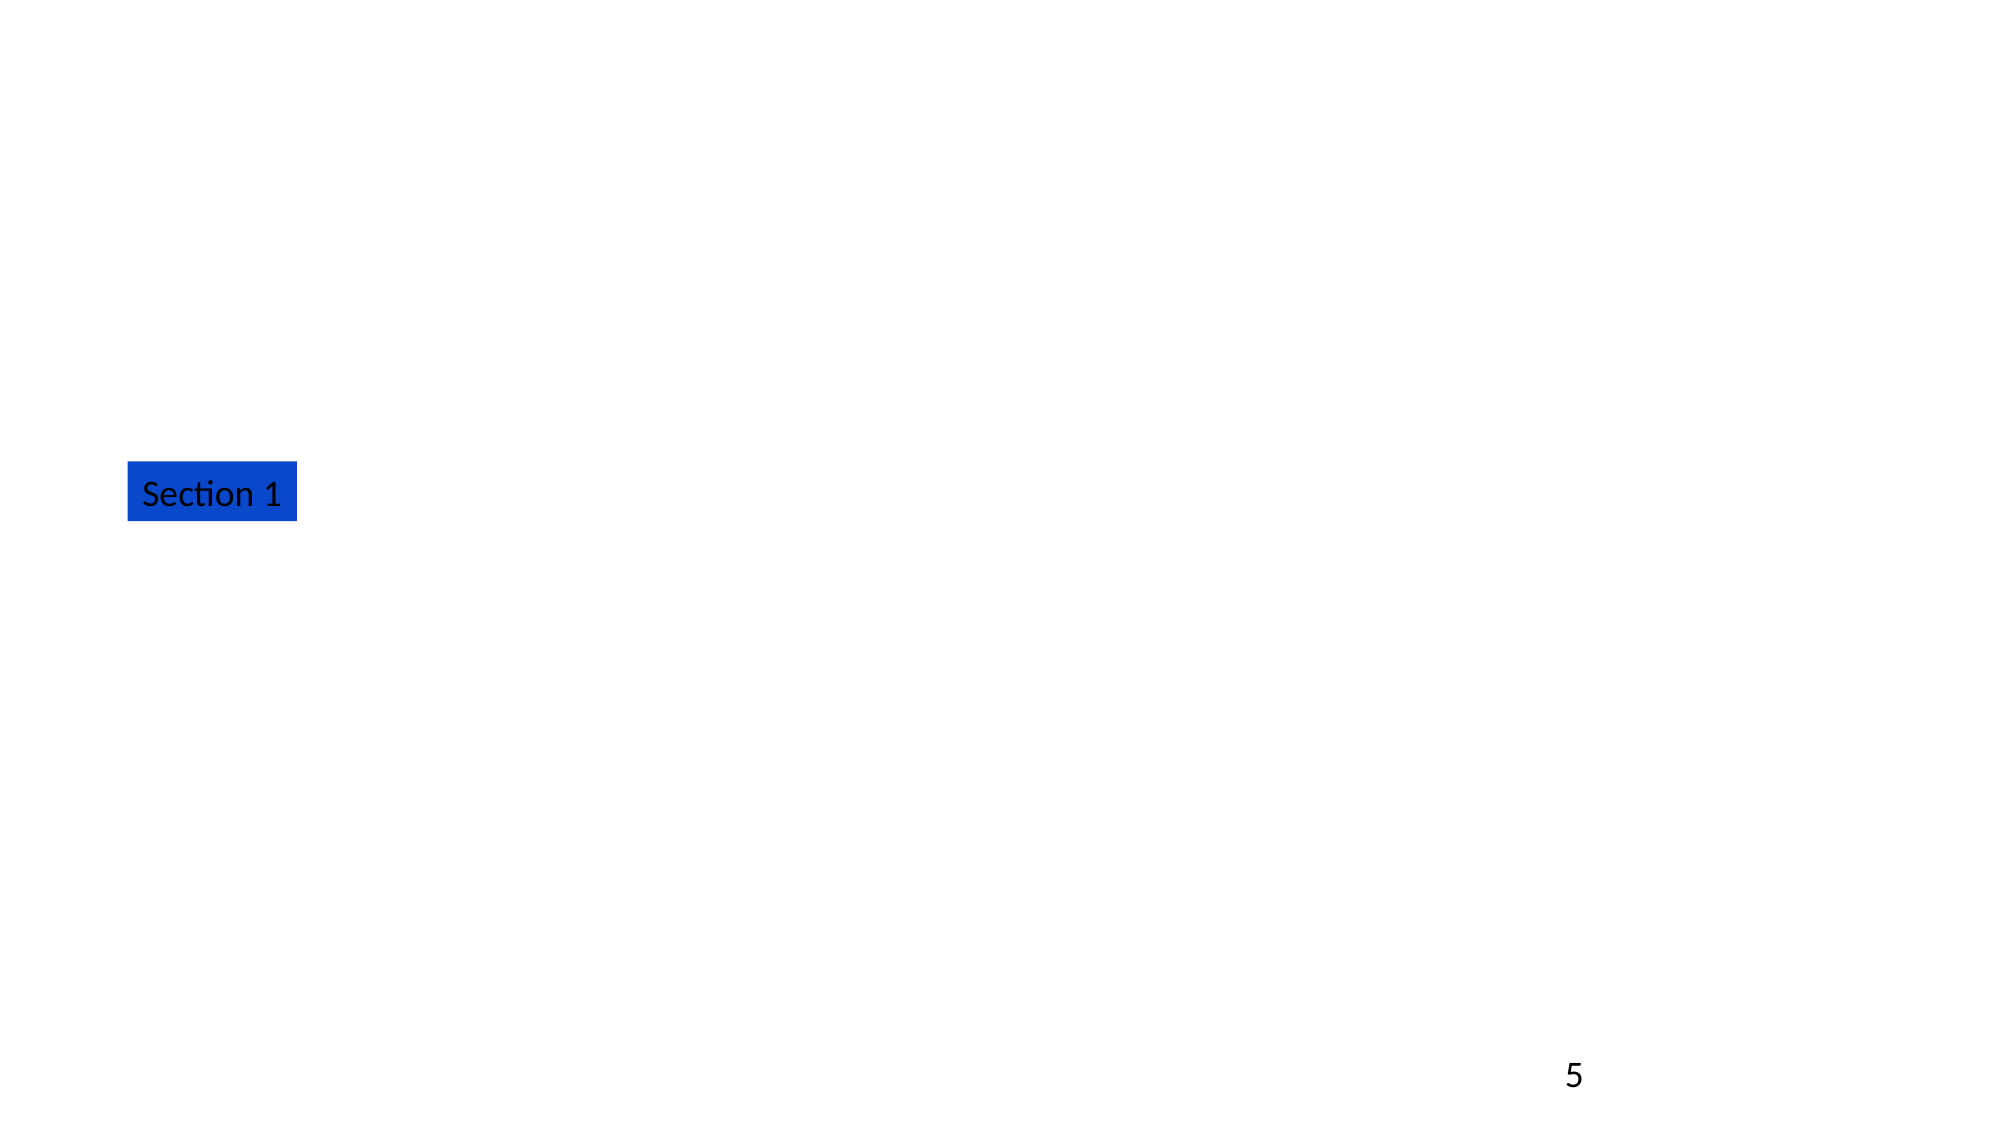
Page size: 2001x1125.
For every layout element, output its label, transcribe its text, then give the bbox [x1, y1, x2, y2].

text_box Section 1 [127, 461, 297, 522]
slide_number <szám> [1550, 1042, 2000, 1103]
